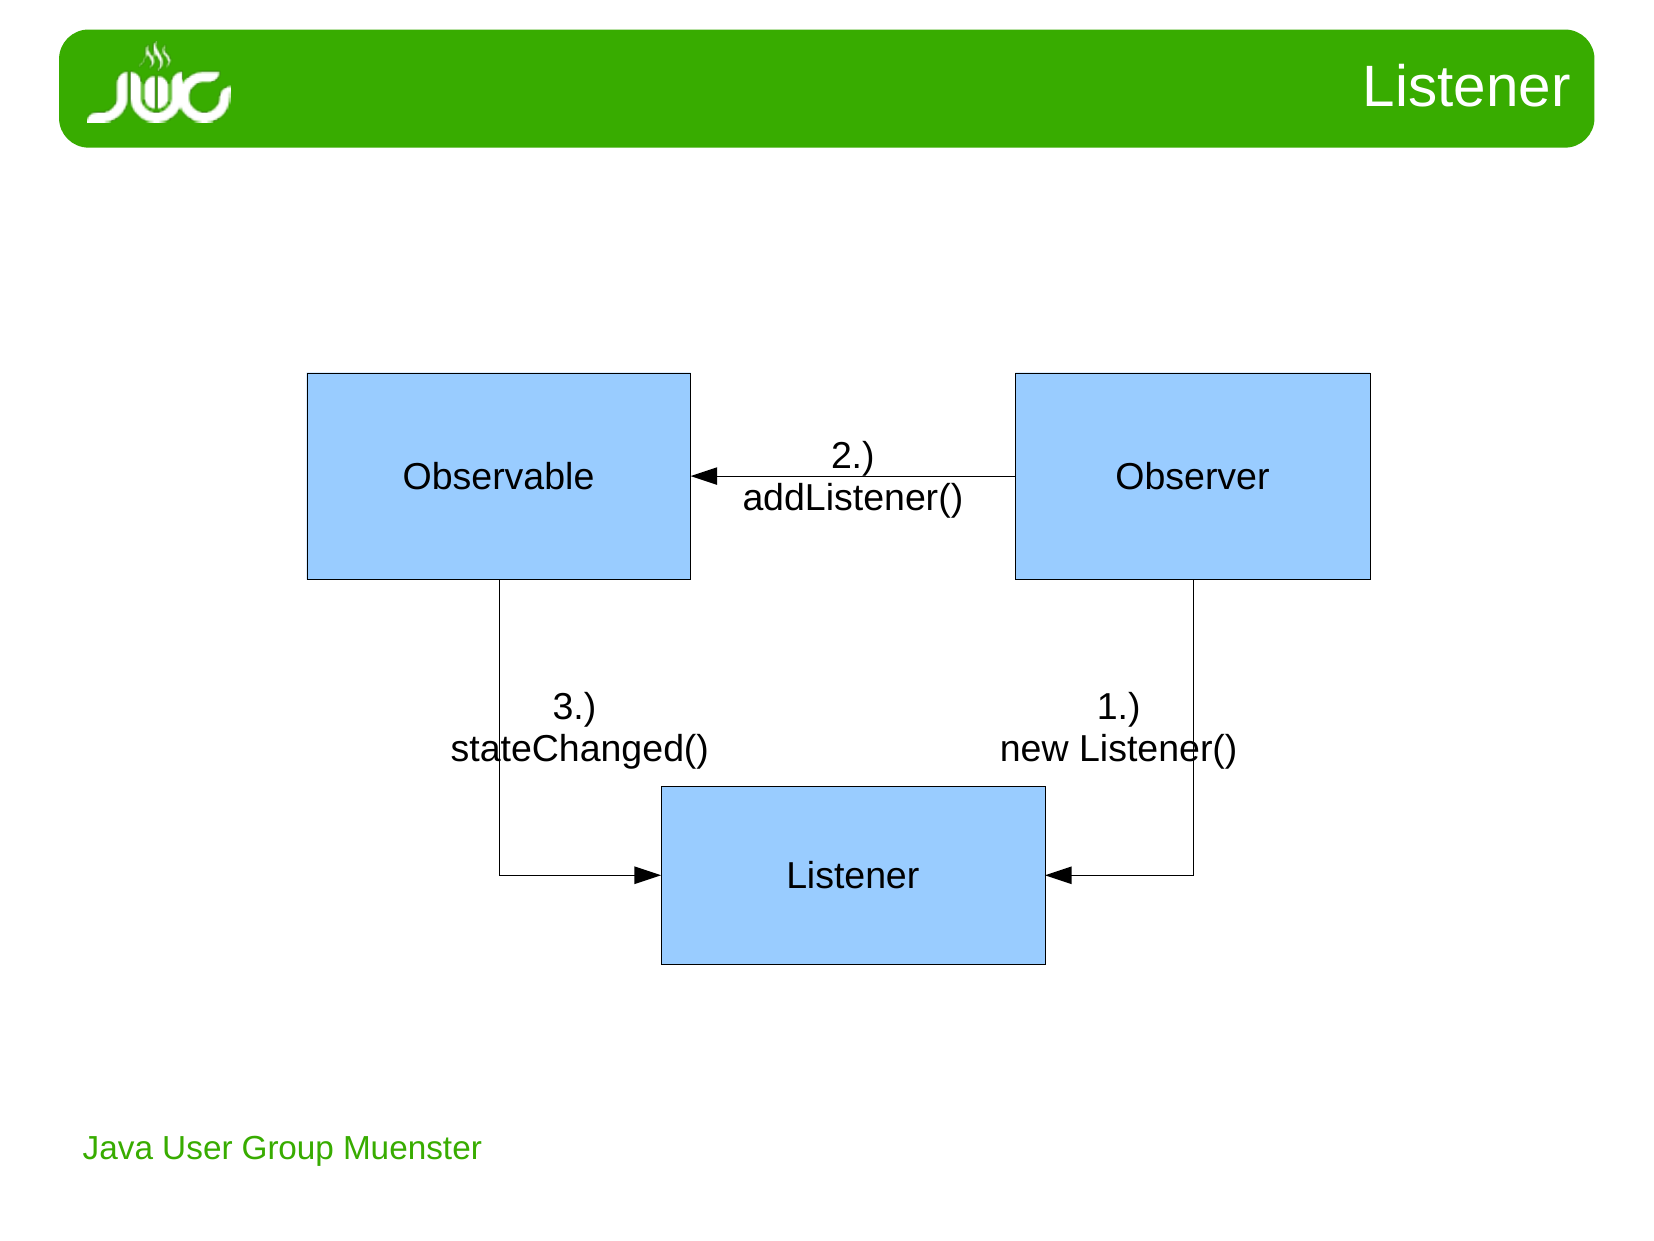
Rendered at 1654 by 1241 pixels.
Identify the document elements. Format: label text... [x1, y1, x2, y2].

chart [120, 215, 1549, 975]
picture [87, 41, 231, 123]
title Listener [265, 37, 1571, 136]
